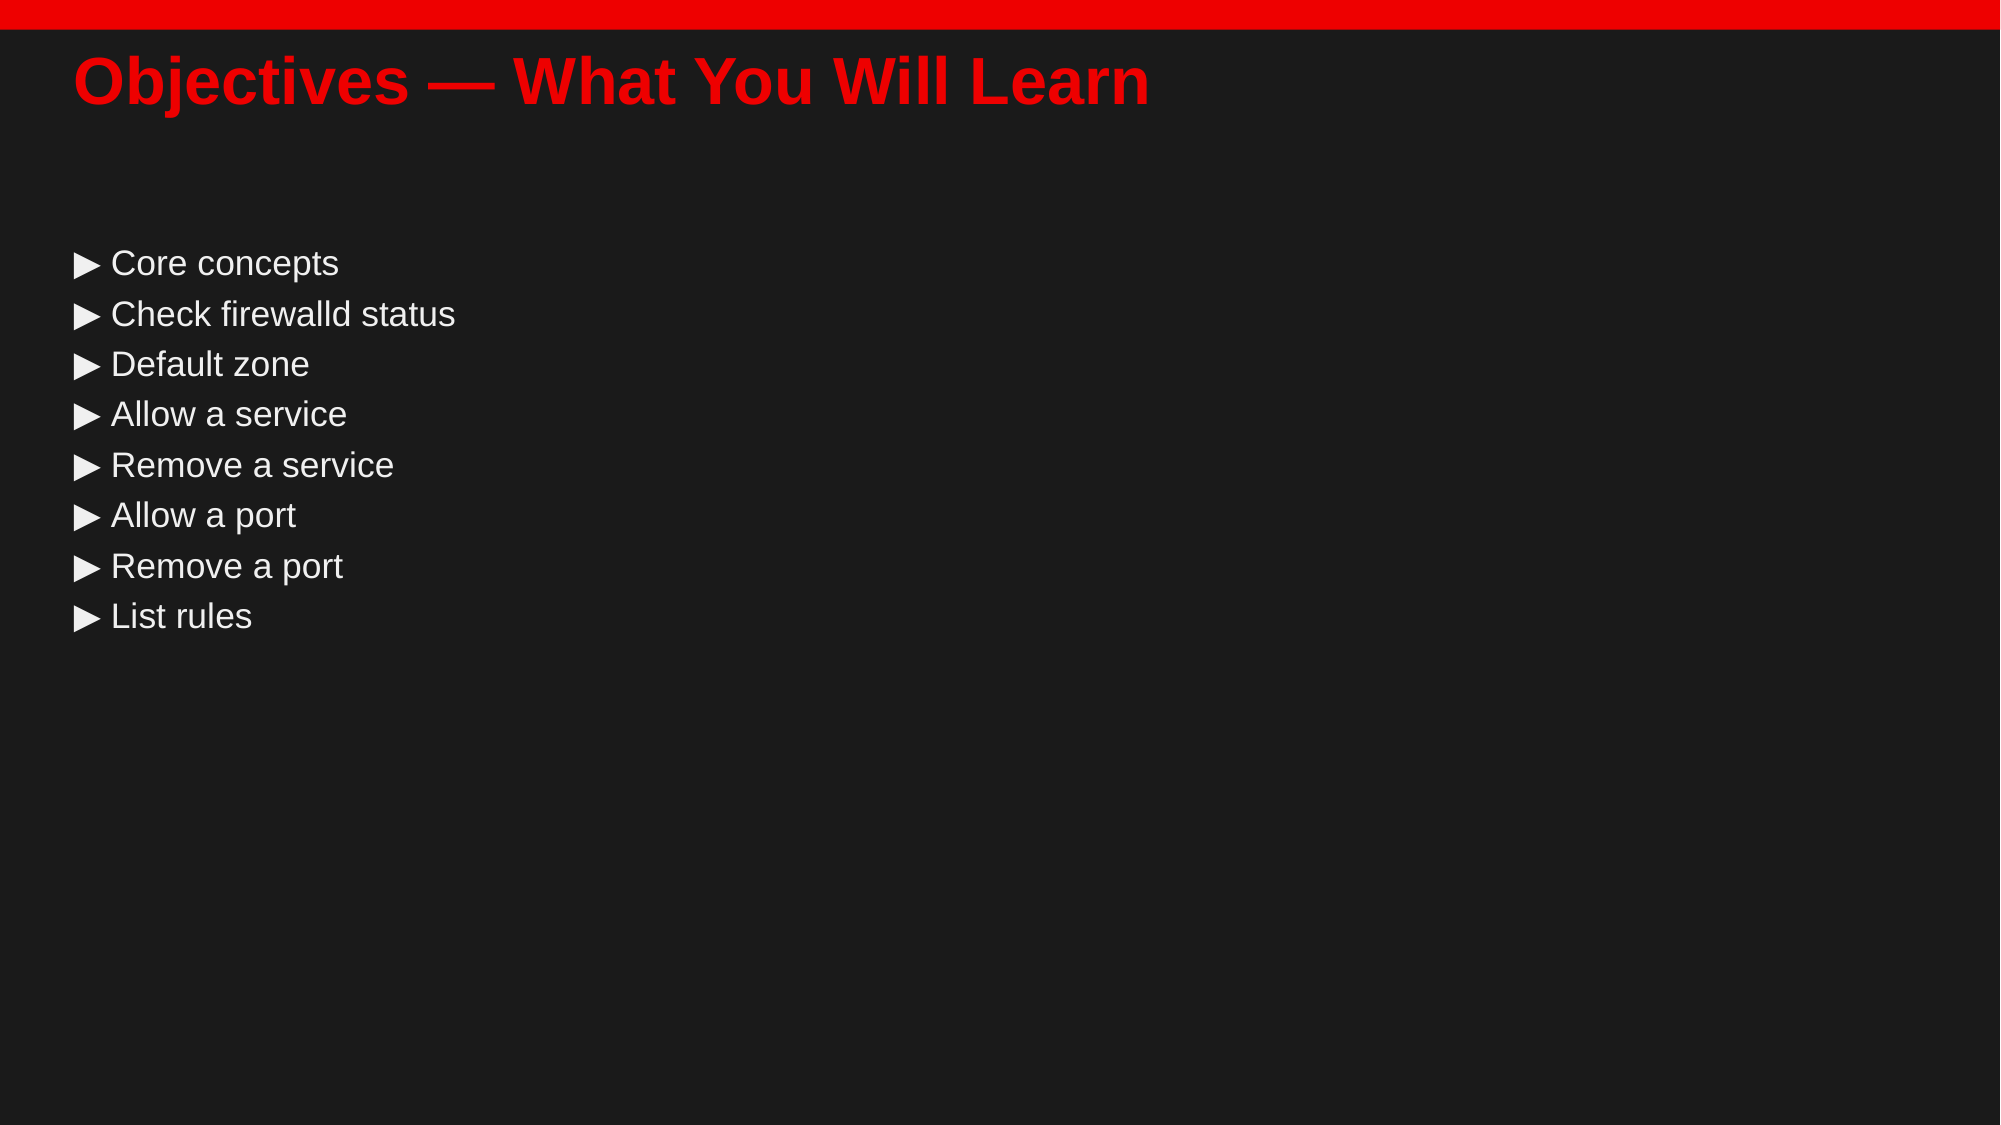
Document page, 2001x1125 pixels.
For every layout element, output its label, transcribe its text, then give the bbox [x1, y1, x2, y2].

text_box [0, 0, 2001, 30]
text_box ▶ Core concepts ▶ Check firewalld status ▶ Default zone ▶ Allow a service ▶ Remove a service ▶ Allow a port ▶ Remove a port ▶ List rules [59, 236, 1942, 1037]
text_box Objectives — What You Will Learn [59, 36, 1942, 208]
